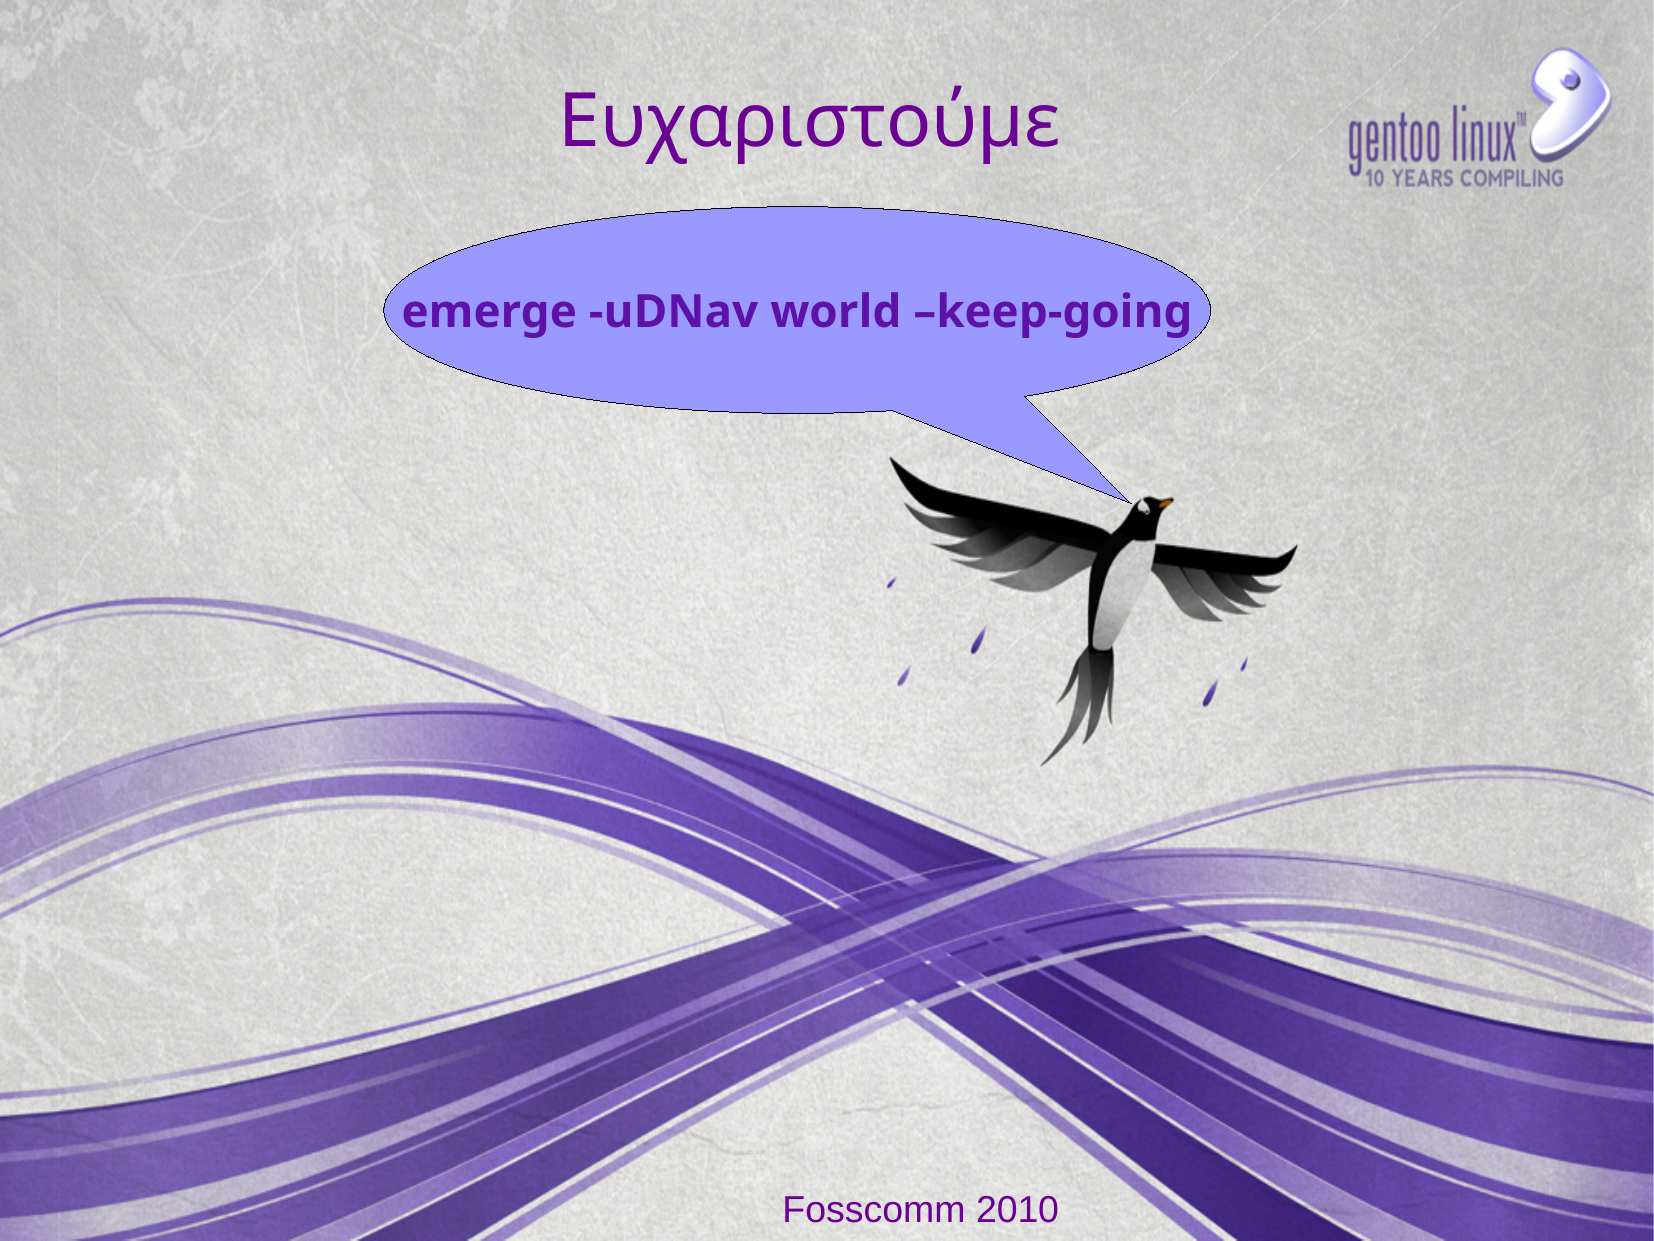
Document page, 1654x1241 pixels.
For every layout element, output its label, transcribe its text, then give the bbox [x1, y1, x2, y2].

text_box emerge -uDNav world –keep-going [383, 206, 1211, 504]
text_box Ευχαριστούμε [544, 59, 1034, 179]
text_box Fosscomm 2010 [767, 1181, 1075, 1238]
picture [0, 0, 1654, 1241]
